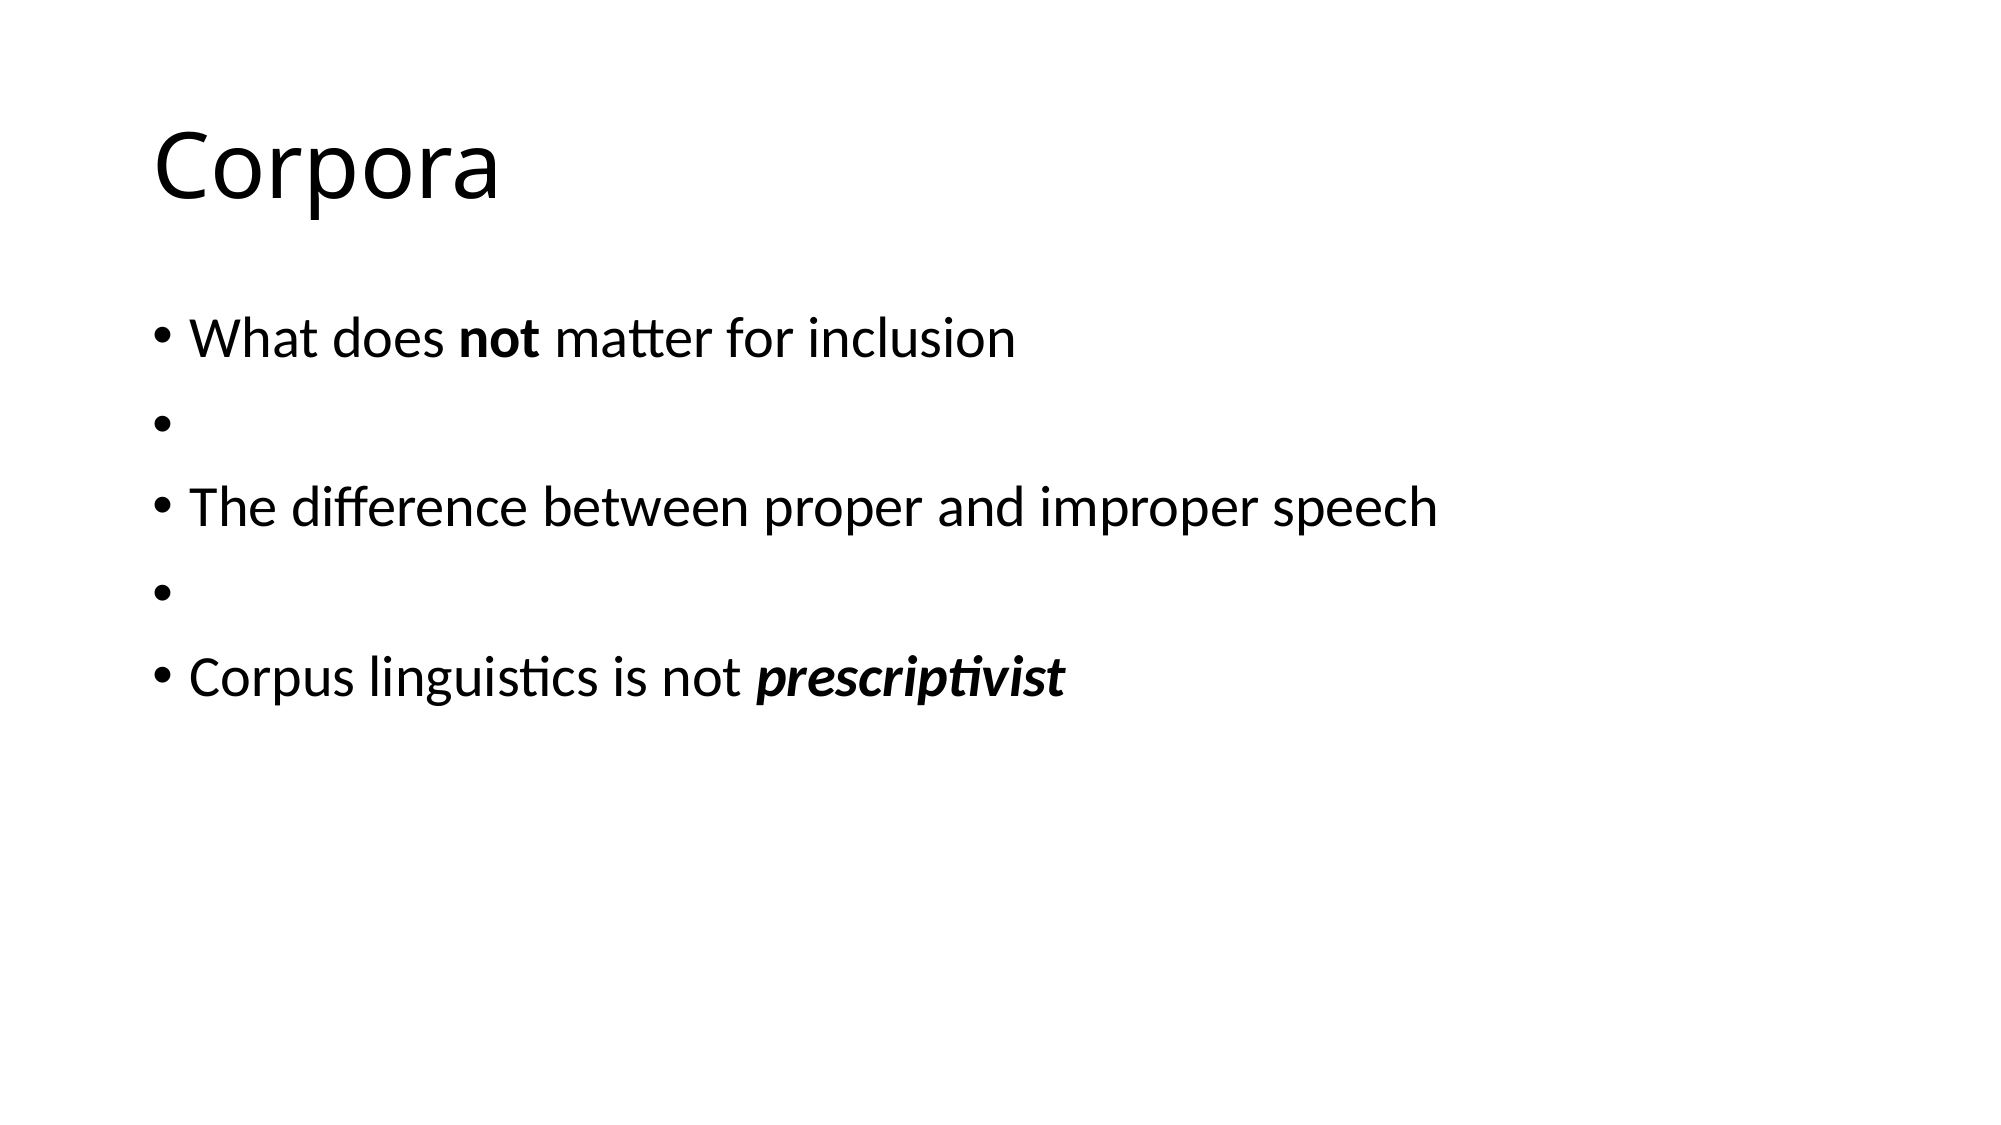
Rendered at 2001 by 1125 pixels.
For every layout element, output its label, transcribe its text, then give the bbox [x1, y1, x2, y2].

title Corpora [137, 59, 1863, 278]
list What does not matter for inclusion The difference between proper and improper speech Corpus linguistics is not prescriptivist [137, 299, 1863, 1014]
